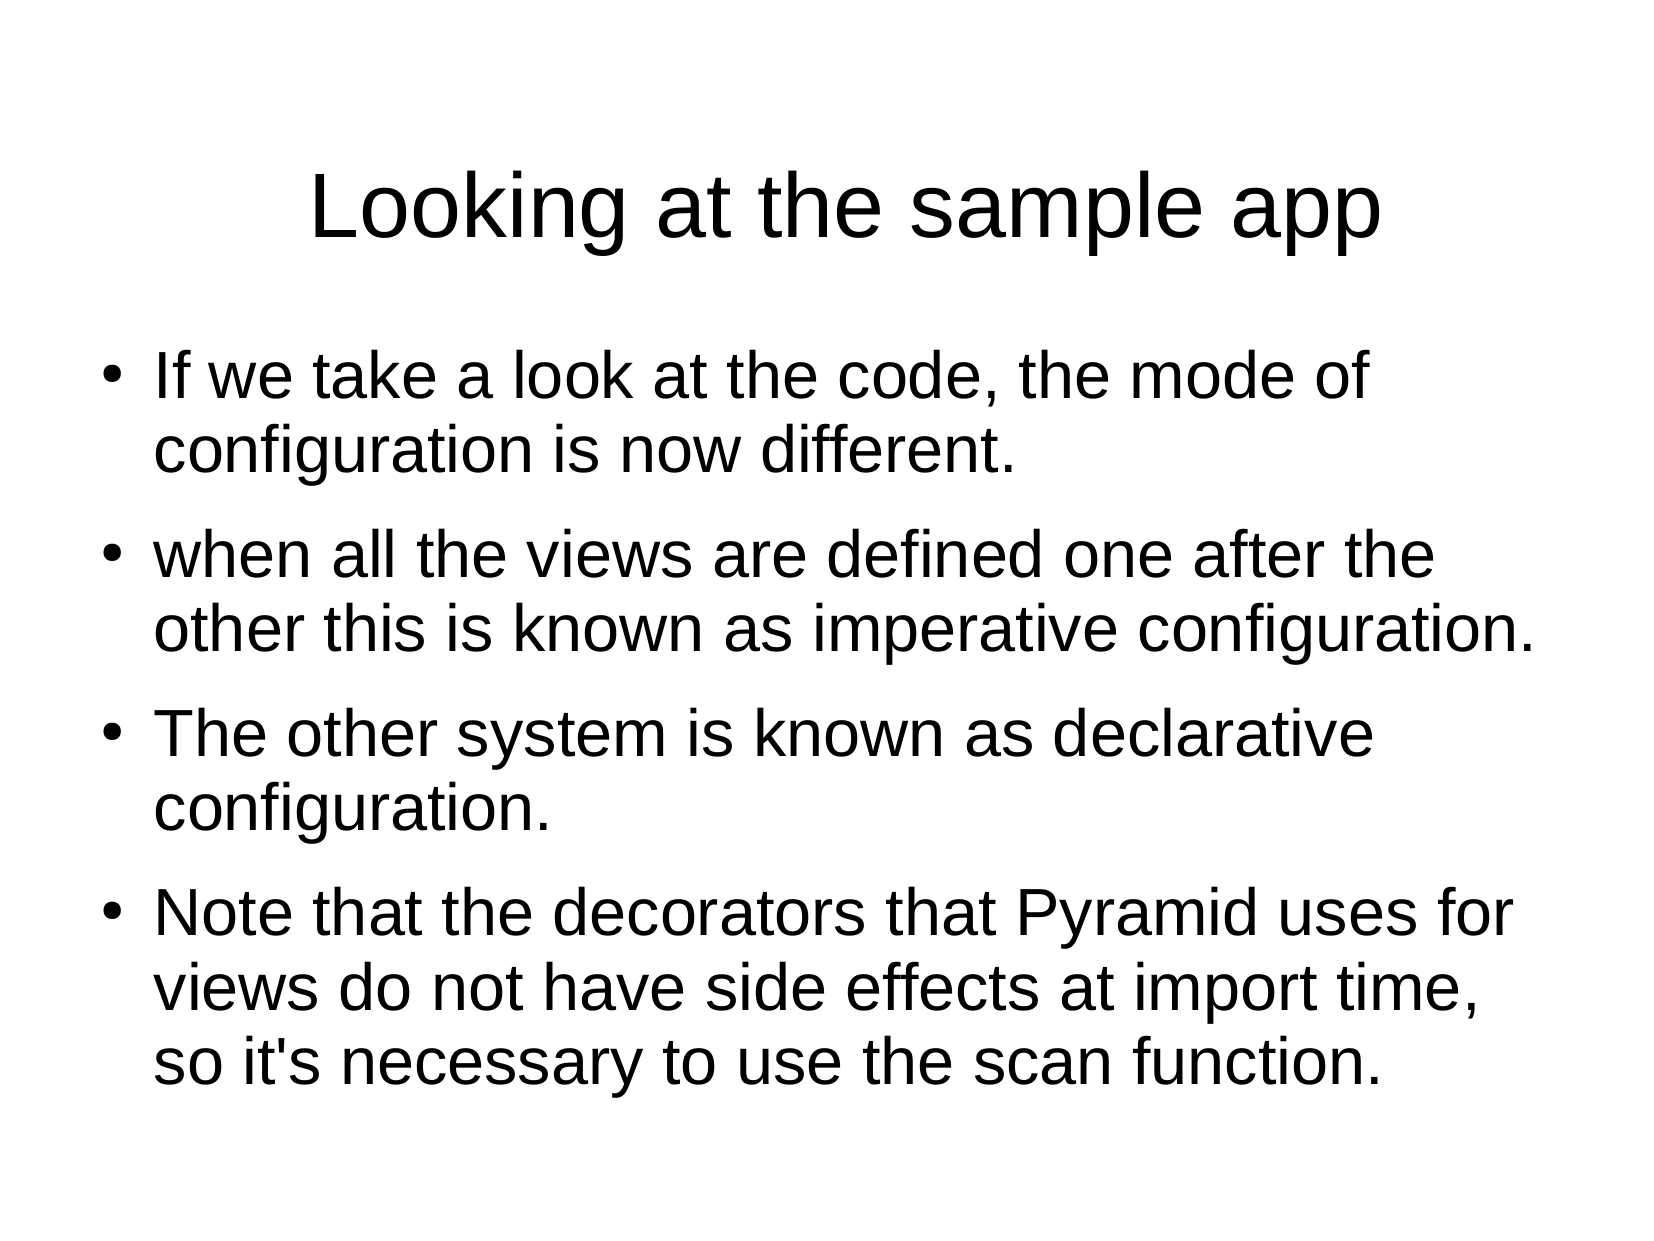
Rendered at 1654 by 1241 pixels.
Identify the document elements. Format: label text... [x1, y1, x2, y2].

title Looking at the sample app [82, 112, 1612, 301]
list If we take a look at the code, the mode of configuration is now different. when all the views are defined one after the other this is known as imperative configuration. The other system is known as declarative configuration. Note that the decorators that Pyramid uses for views do not have side effects at import time, so it's necessary to use the scan function. [82, 337, 1571, 1157]
